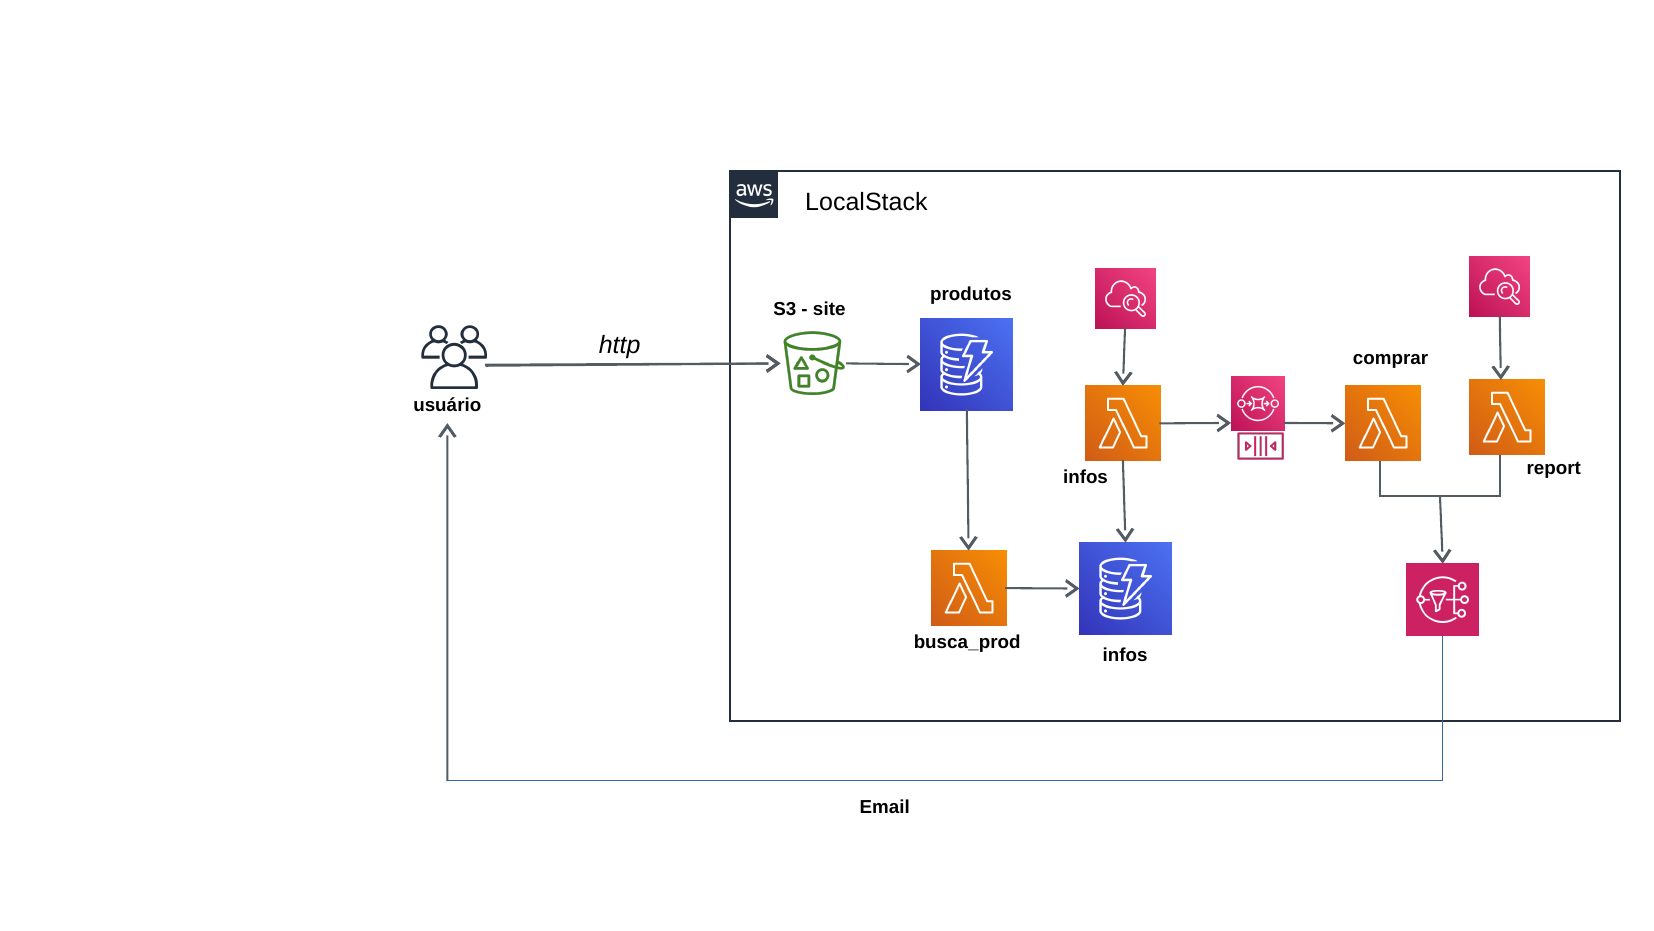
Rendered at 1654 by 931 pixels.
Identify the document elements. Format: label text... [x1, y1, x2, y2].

text_box report [1511, 450, 1596, 487]
text_box infos [1087, 636, 1163, 673]
picture [780, 329, 848, 397]
picture [419, 323, 489, 387]
text_box comprar [1338, 340, 1444, 377]
text_box produtos [915, 276, 1027, 313]
text_box LocalStack [730, 170, 1620, 721]
picture [1345, 385, 1421, 461]
picture [1085, 385, 1161, 461]
text_box busca_prod [899, 624, 1036, 661]
picture [1231, 376, 1285, 470]
picture [1095, 268, 1156, 329]
text_box usuário [398, 387, 497, 424]
picture [1469, 379, 1545, 455]
text_box infos [1048, 459, 1123, 496]
picture [730, 170, 778, 218]
text_box Email [844, 789, 931, 826]
text_box http [495, 320, 710, 363]
picture [931, 550, 1007, 624]
picture [1406, 563, 1479, 636]
picture [1469, 256, 1530, 317]
picture [920, 318, 1013, 411]
picture [1079, 542, 1172, 635]
